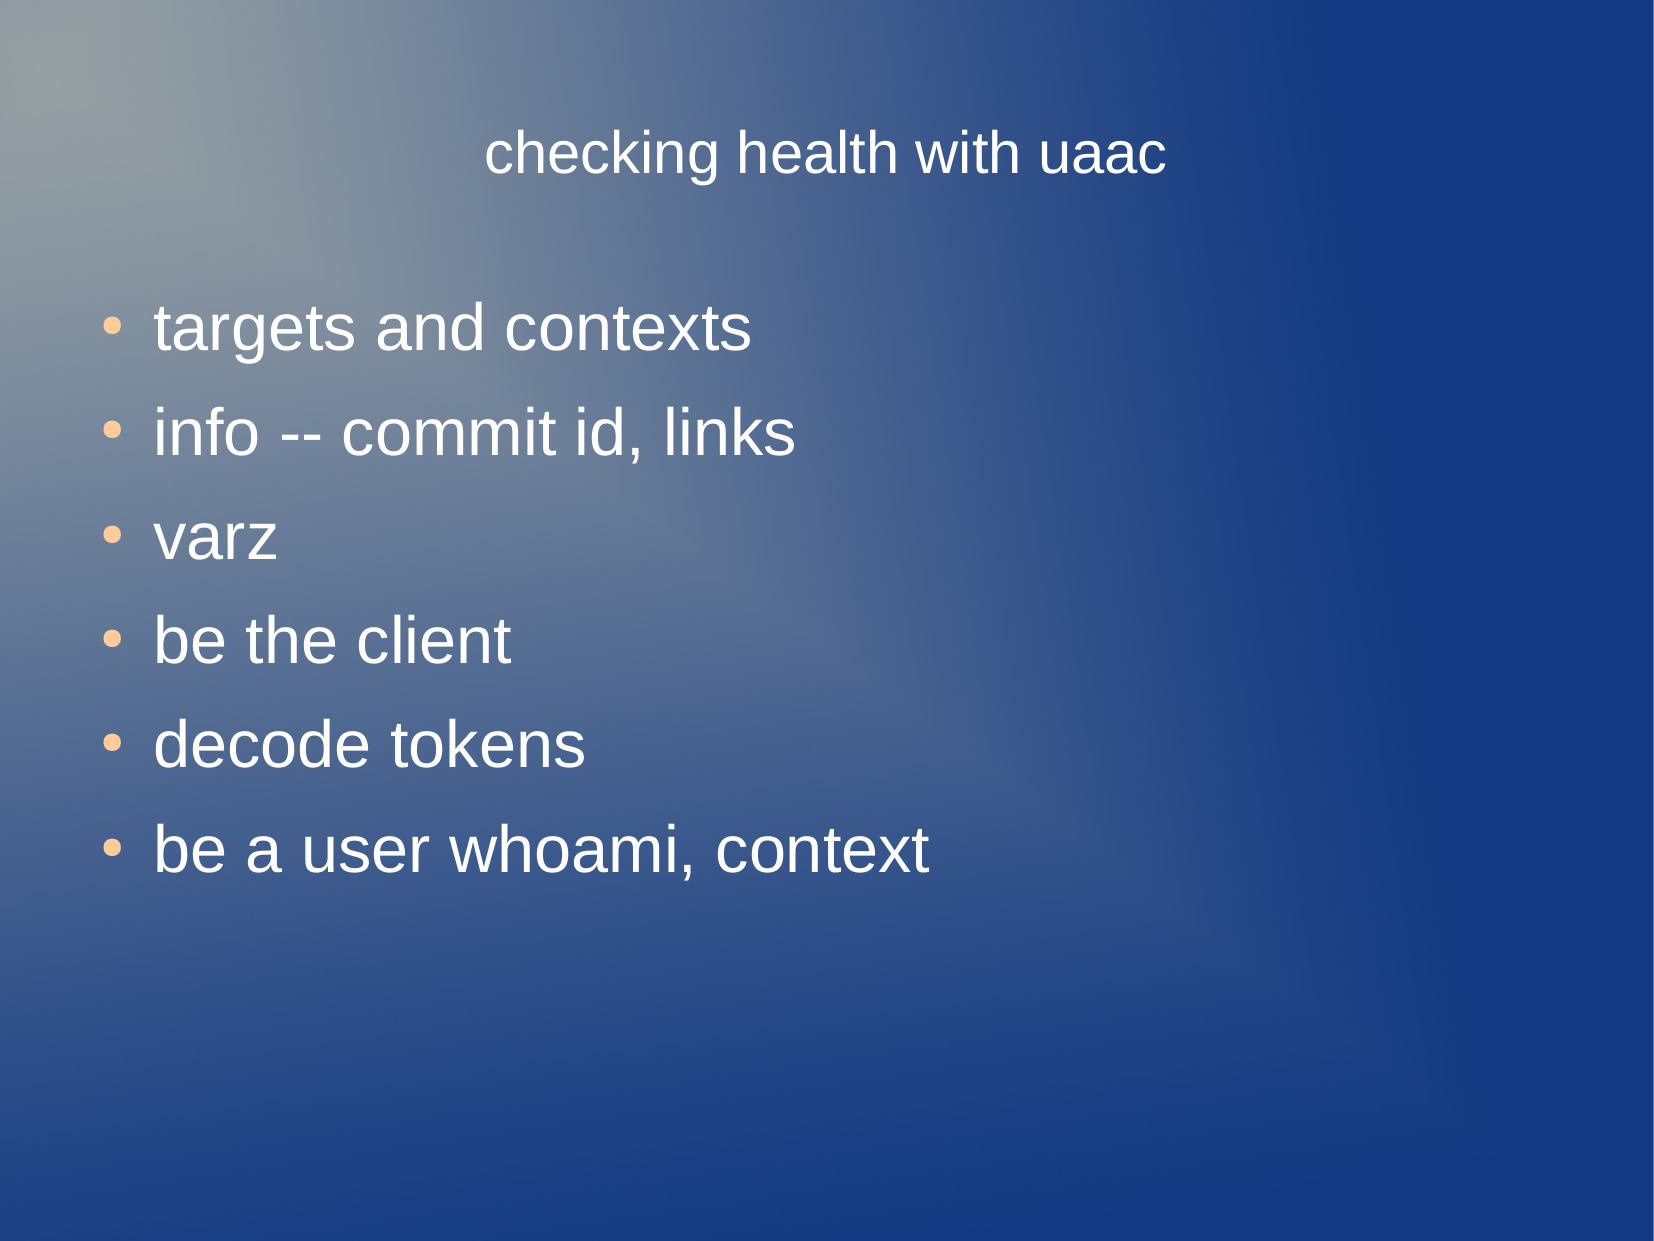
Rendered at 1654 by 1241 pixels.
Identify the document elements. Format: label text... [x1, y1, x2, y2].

list targets and contexts info -- commit id, links varz be the client decode tokens be a user whoami, context [82, 290, 1571, 1010]
picture [0, 0, 1654, 1241]
title checking health with uaac [82, 49, 1571, 257]
